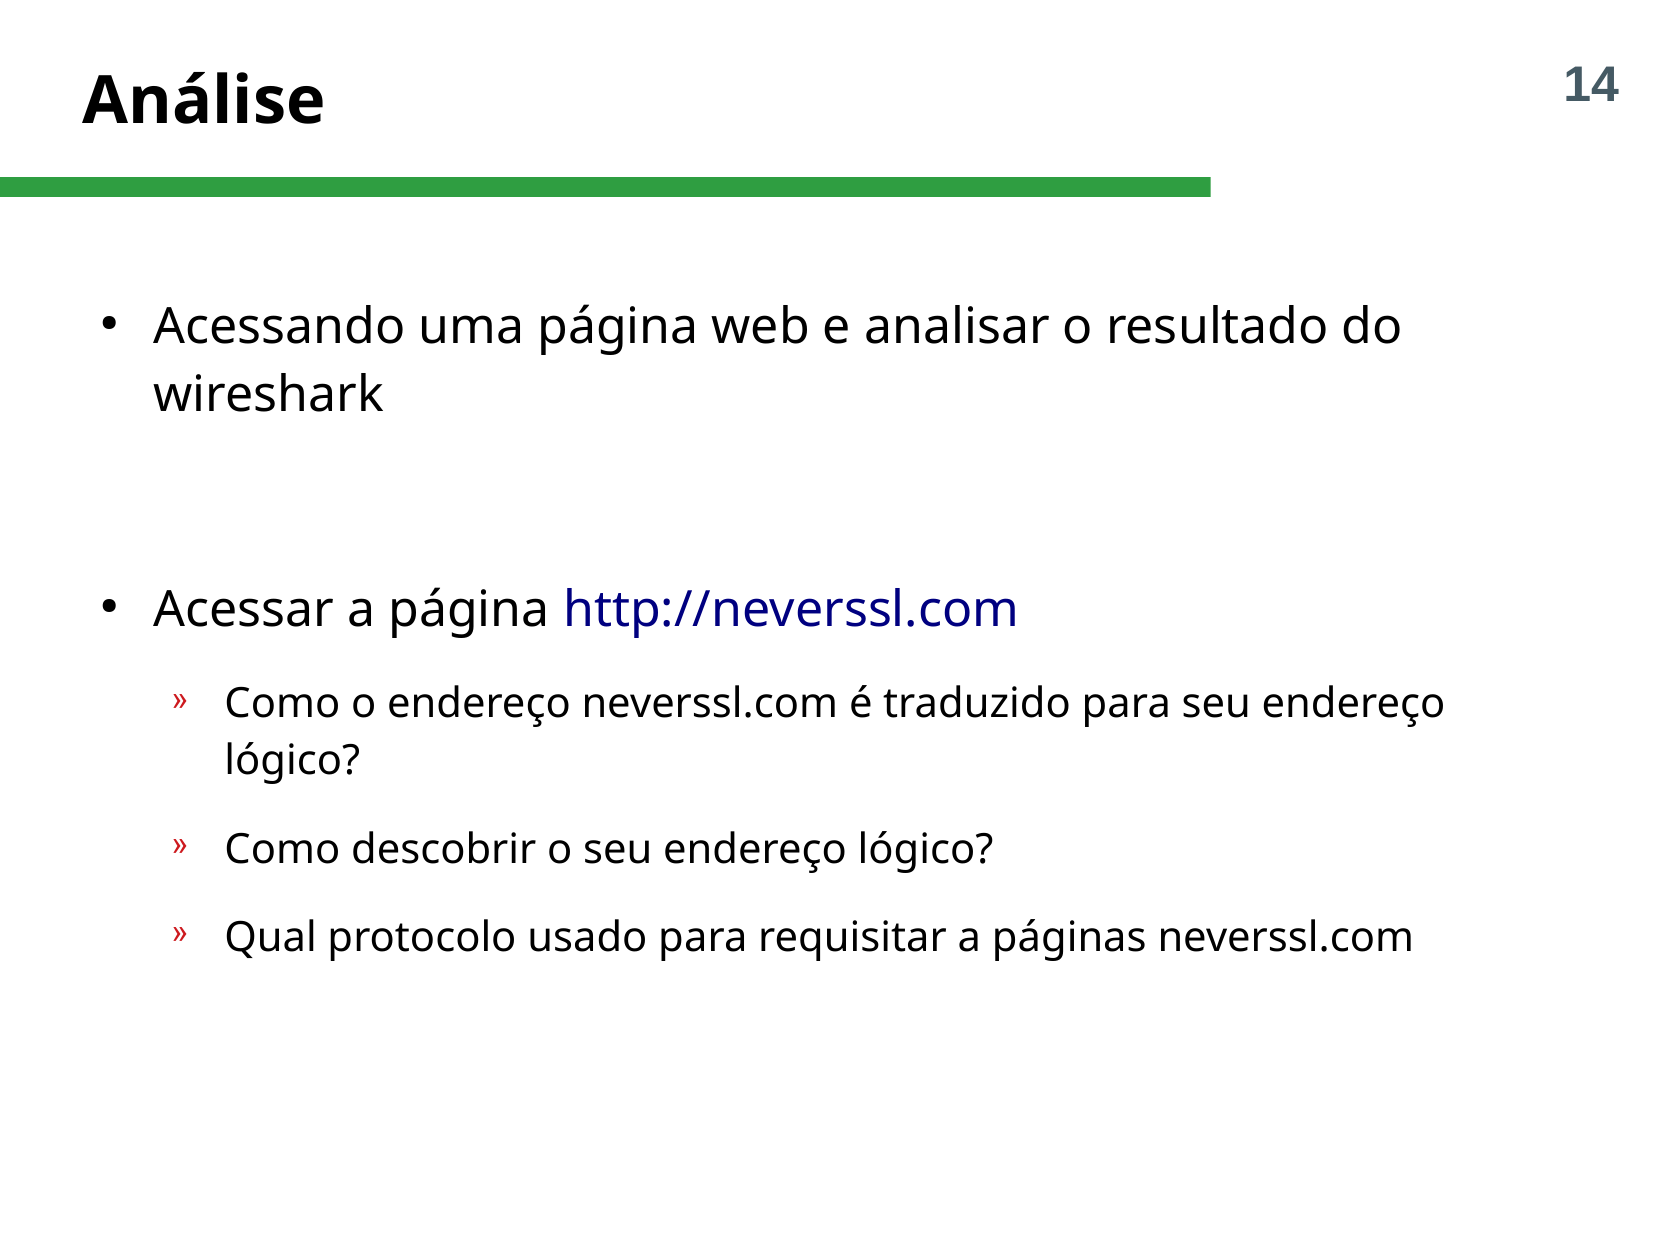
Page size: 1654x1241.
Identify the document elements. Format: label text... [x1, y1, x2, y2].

title Análise [82, 0, 1152, 202]
list Acessando uma página web e analisar o resultado do wireshark Acessar a página http://neverssl.com Como o endereço neverssl.com é traduzido para seu endereço lógico? Como descobrir o seu endereço lógico? Qual protocolo usado para requisitar a páginas neverssl.com [82, 290, 1571, 1216]
